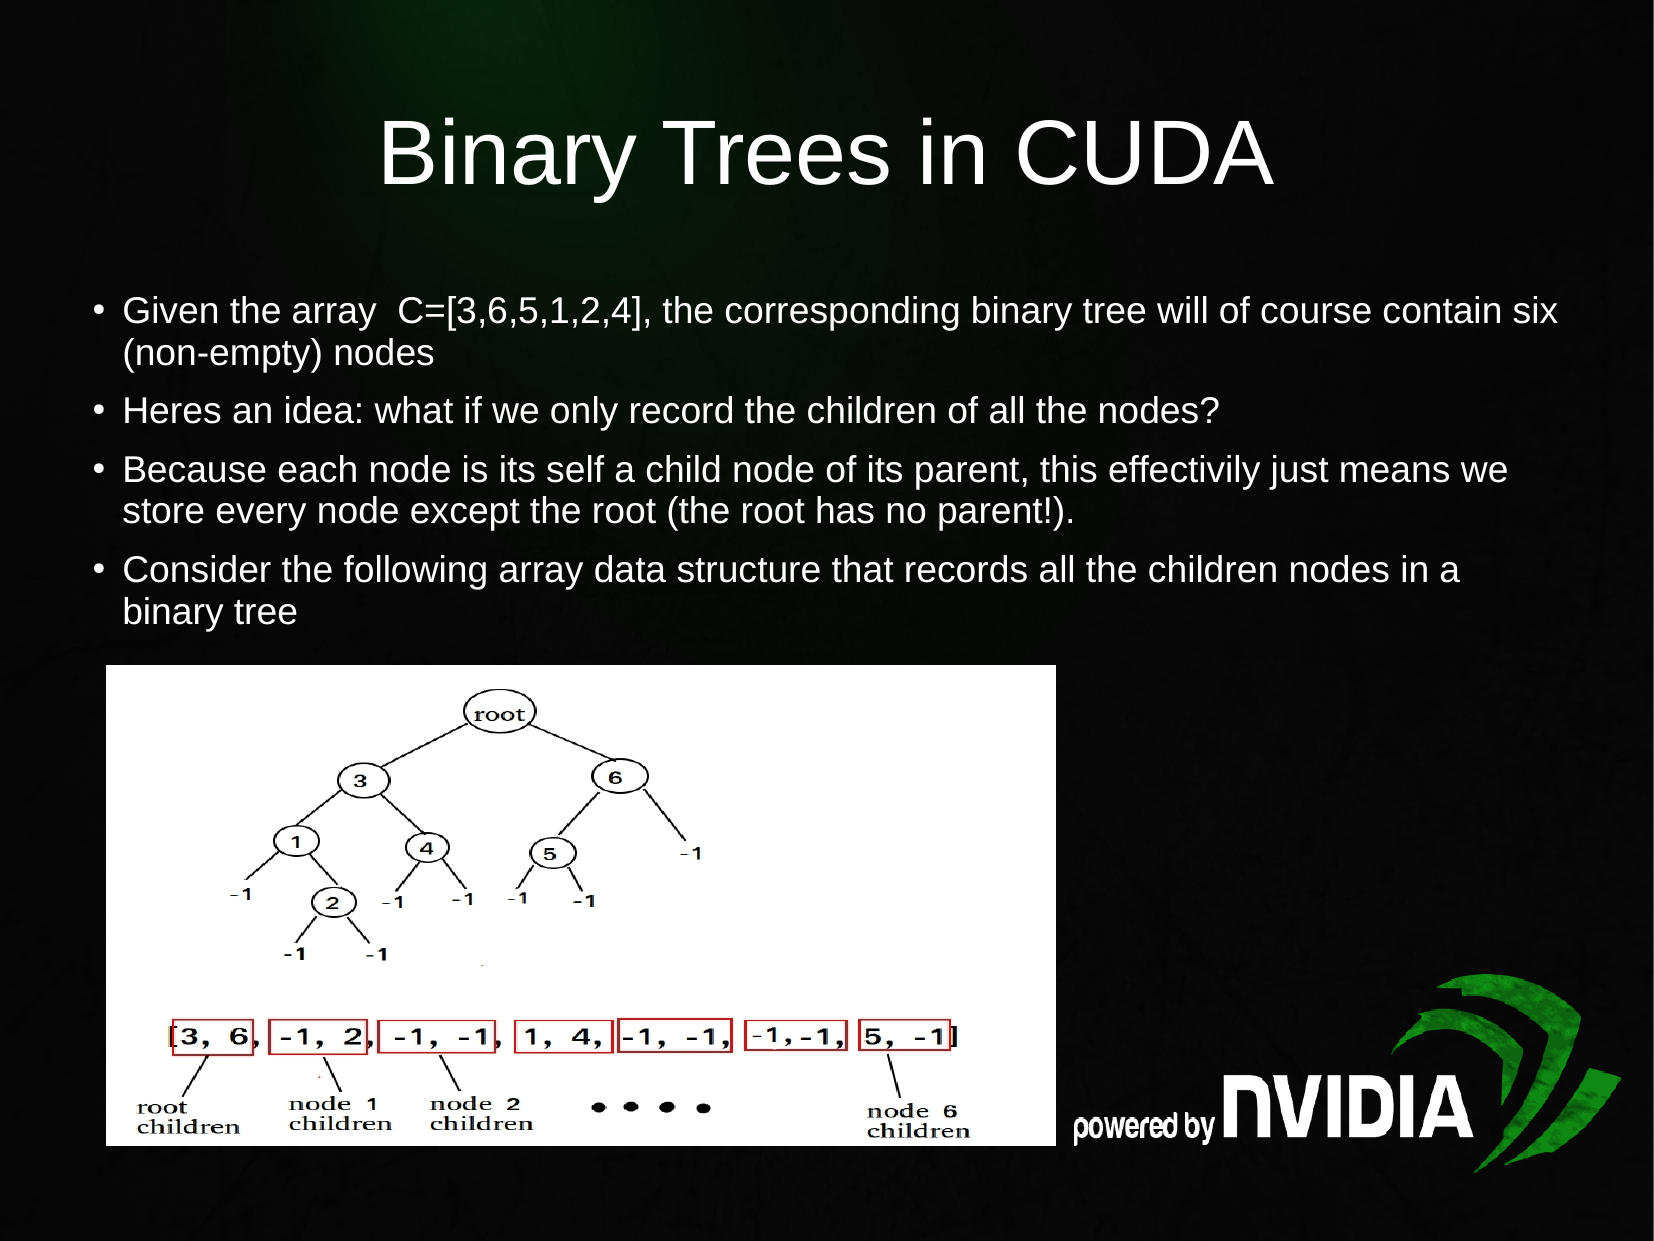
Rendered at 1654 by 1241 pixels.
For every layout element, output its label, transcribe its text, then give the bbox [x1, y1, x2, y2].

title Binary Trees in CUDA [82, 49, 1571, 257]
picture [0, 0, 1654, 1241]
list Given the array C=[3,6,5,1,2,4], the corresponding binary tree will of course contain six (non-empty) nodes Heres an idea: what if we only record the children of all the nodes? Because each node is its self a child node of its parent, this effectivily just means we store every node except the root (the root has no parent!). Consider the following array data structure that records all the children nodes in a binary tree [82, 290, 1571, 634]
